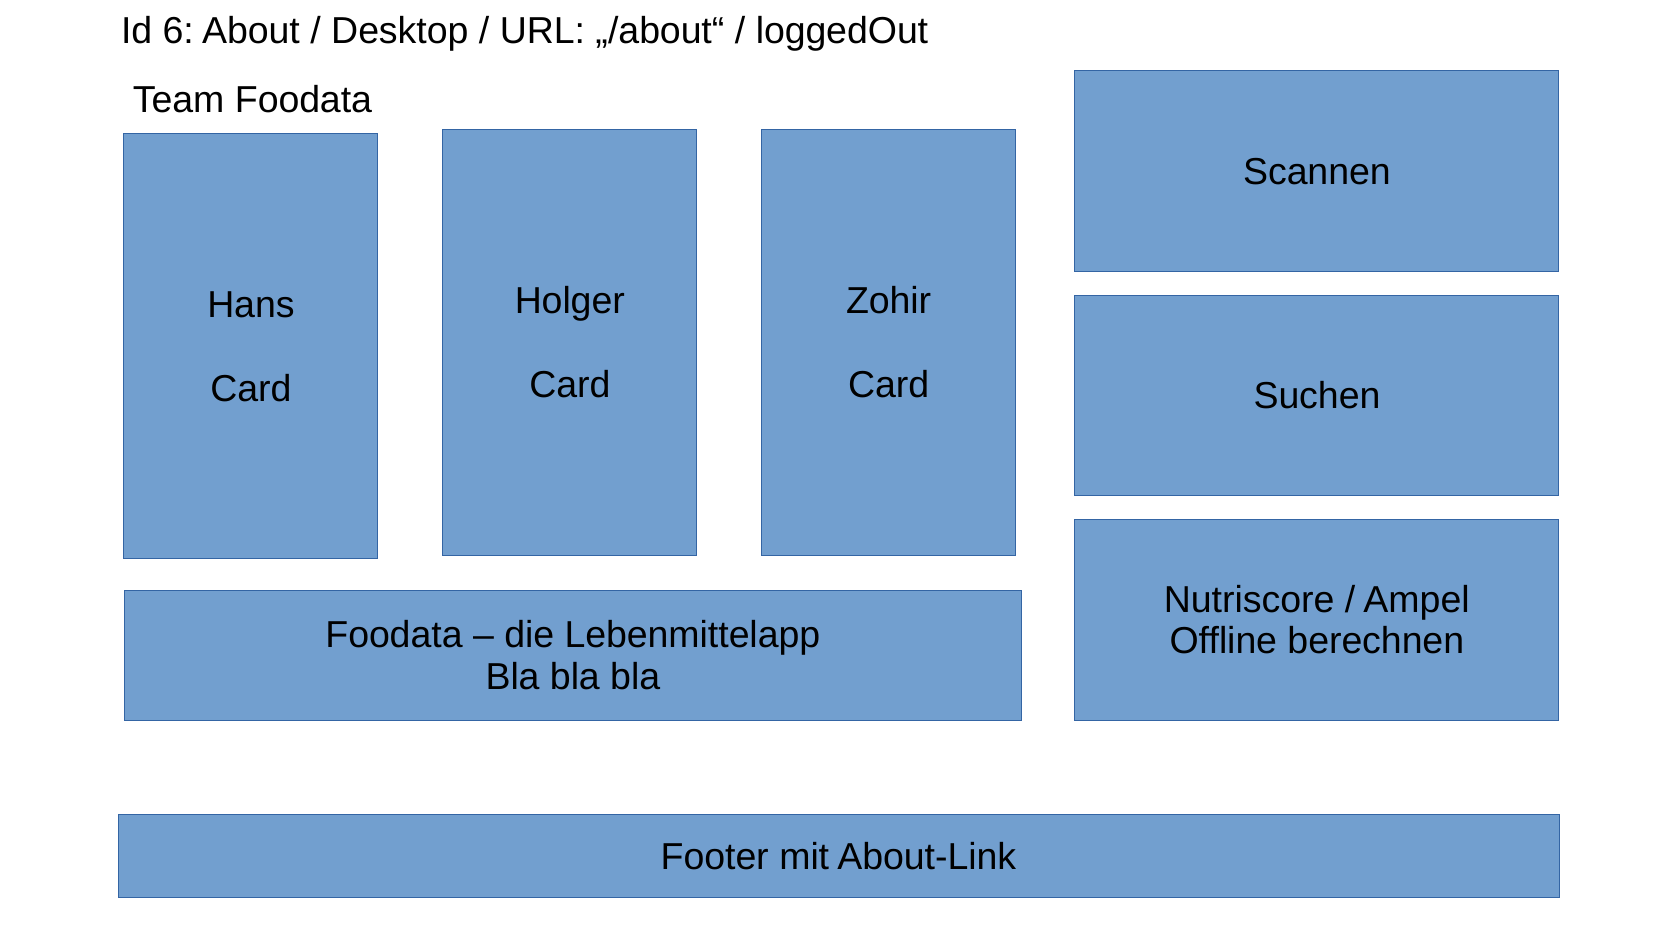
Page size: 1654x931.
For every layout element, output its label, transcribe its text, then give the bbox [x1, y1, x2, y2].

text_box Id 6: About / Desktop / URL: „/about“ / loggedOut [106, 2, 1560, 95]
text_box Hans Card [123, 205, 378, 559]
text_box Suchen [1074, 295, 1559, 496]
text_box Scannen [1074, 95, 1559, 272]
text_box Footer mit About-Link [118, 814, 1560, 898]
text_box Foodata – die Lebenmittelapp Bla bla bla [124, 590, 1022, 721]
text_box Nutriscore / Ampel Offline berechnen [1074, 519, 1559, 721]
text_box Holger Card [442, 129, 697, 556]
text_box Zohir Card [761, 129, 1016, 556]
text_box Team Foodata [118, 70, 556, 205]
